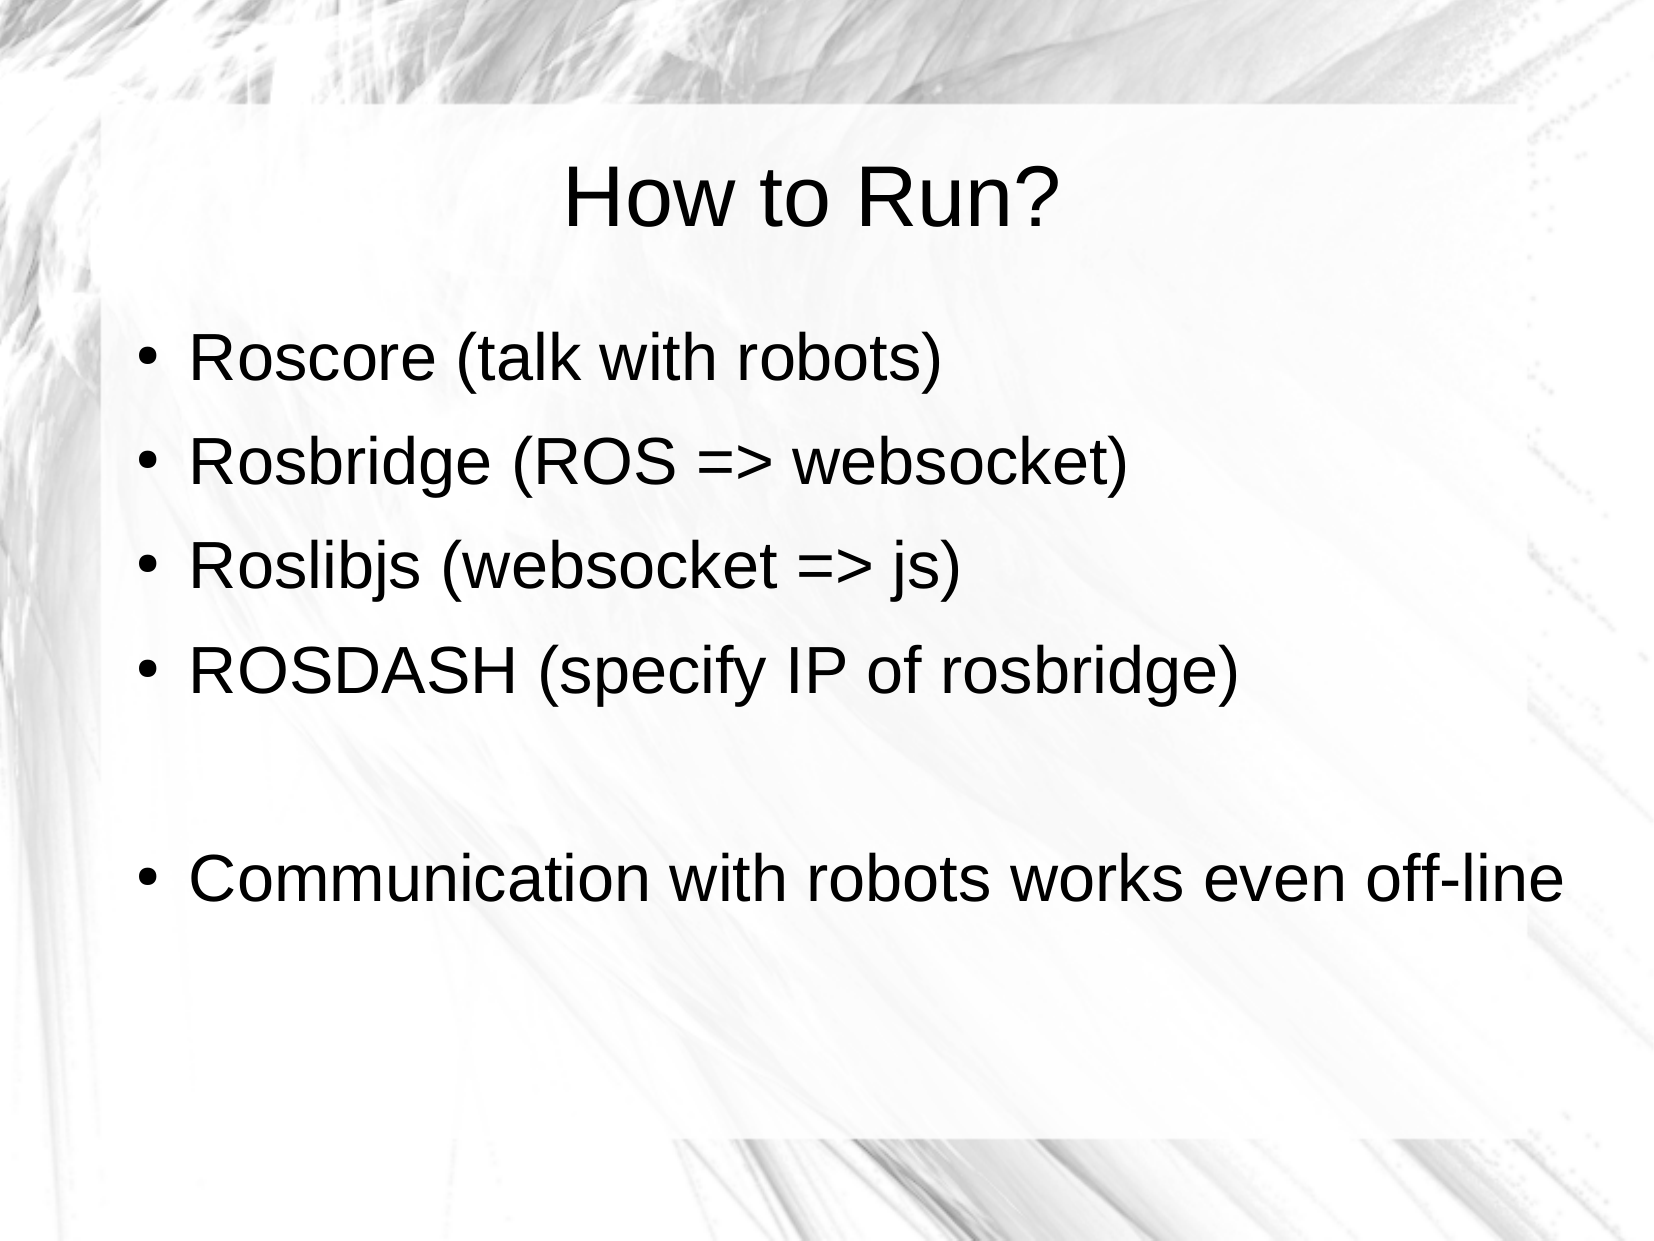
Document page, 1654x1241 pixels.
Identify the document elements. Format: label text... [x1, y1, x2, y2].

list Roscore (talk with robots) Rosbridge (ROS => websocket) Roslibjs (websocket => js) ROSDASH (specify IP of rosbridge) Communication with robots works even off-line [118, 319, 1571, 1039]
picture [0, 0, 1654, 1241]
title How to Run? [118, 112, 1506, 281]
